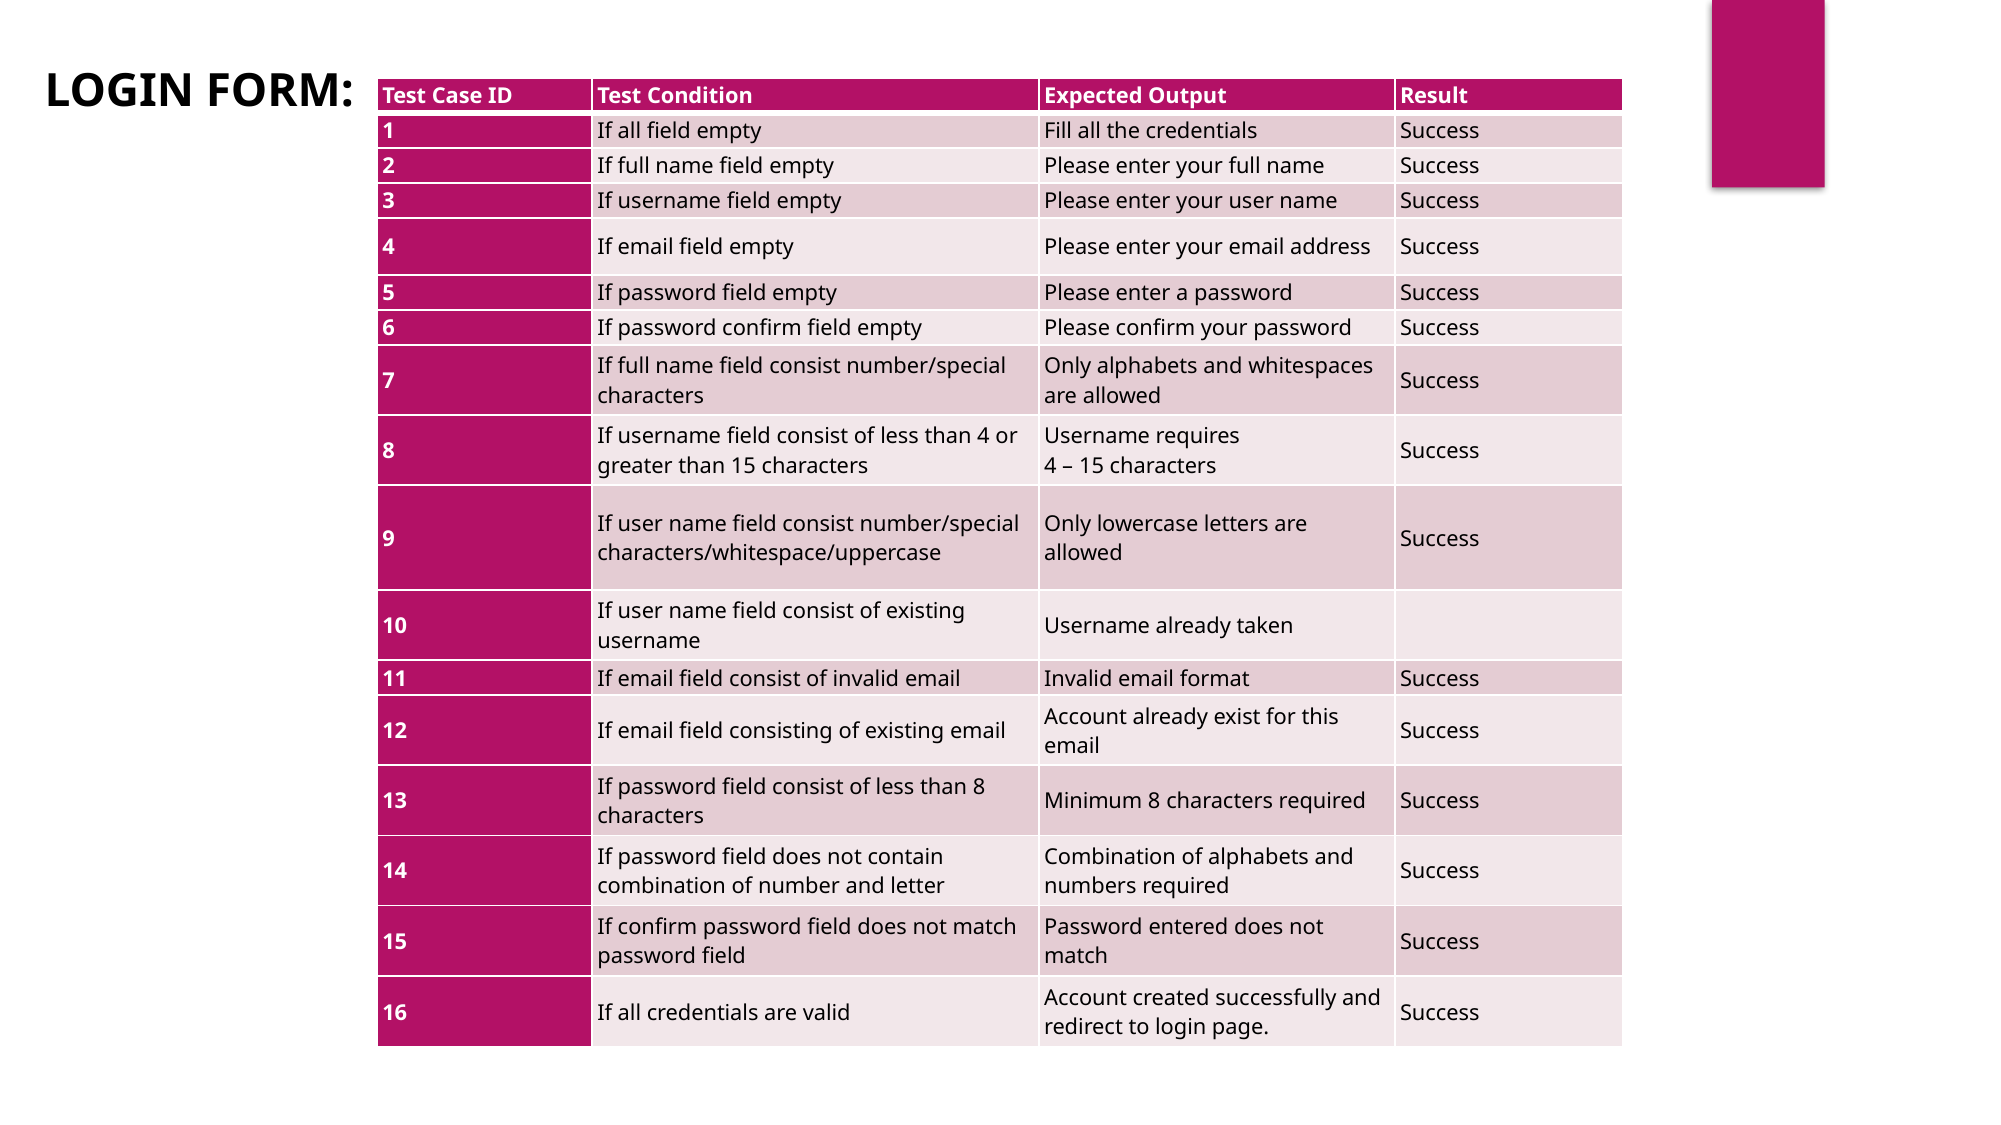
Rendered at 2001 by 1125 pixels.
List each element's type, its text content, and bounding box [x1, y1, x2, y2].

table_cell Success [1396, 836, 1622, 905]
table_cell 9 [378, 486, 591, 589]
table_cell If password field does not contain combination of number and letter [593, 836, 1038, 905]
table_cell Account created successfully and redirect to login page. [1040, 977, 1394, 1046]
table_cell If username field consist of less than 4 or greater than 15 characters [593, 416, 1038, 484]
table_cell 10 [378, 591, 591, 659]
table_cell If email field consisting of existing email [593, 696, 1038, 764]
table_cell If email field consist of invalid email [593, 661, 1038, 694]
table_cell If full name field consist number/special characters [593, 346, 1038, 414]
table_cell 13 [378, 766, 591, 835]
table_cell Minimum 8 characters required [1040, 766, 1394, 835]
table_cell If user name field consist of existing username [593, 591, 1038, 659]
table_cell 4 [378, 219, 591, 274]
title LOGIN FORM: [29, 29, 1467, 146]
table_cell If email field empty [593, 219, 1038, 274]
table_cell Success [1396, 184, 1622, 217]
table_cell If password field consist of less than 8 characters [593, 766, 1038, 835]
table_cell Success [1396, 346, 1622, 414]
table_cell Success [1396, 906, 1622, 975]
table_cell Please confirm your password [1040, 311, 1394, 344]
table_cell Please enter your full name [1040, 149, 1394, 182]
table_cell 8 [378, 416, 591, 484]
table_cell Please enter a password [1040, 276, 1394, 309]
table_cell If username field empty [593, 184, 1038, 217]
table_cell Password entered does not match [1040, 906, 1394, 975]
table_cell 12 [378, 696, 591, 764]
table_cell Only alphabets and whitespaces are allowed [1040, 346, 1394, 414]
table_cell Invalid email format [1040, 661, 1394, 694]
table_cell Success [1396, 416, 1622, 484]
table_cell Success [1396, 311, 1622, 344]
table_cell Combination of alphabets and numbers required [1040, 836, 1394, 905]
table_cell Success [1396, 766, 1622, 835]
table_cell If user name field consist number/special characters/whitespace/uppercase [593, 486, 1038, 589]
table_header Result [1467, 79, 1622, 110]
table_cell 14 [378, 836, 591, 905]
table_cell Success [1396, 149, 1622, 182]
table_cell Account already exist for this email [1040, 696, 1394, 764]
table_cell 16 [378, 977, 591, 1046]
table_cell If all credentials are valid [593, 977, 1038, 1046]
table_cell If password confirm field empty [593, 311, 1038, 344]
table_cell Success [1396, 116, 1622, 147]
table_cell [1396, 591, 1622, 659]
table_cell 7 [378, 346, 591, 414]
table_cell Only lowercase letters are allowed [1040, 486, 1394, 589]
table_cell 3 [378, 184, 591, 217]
table_cell Please enter your email address [1040, 219, 1394, 274]
table_cell If password field empty [593, 276, 1038, 309]
table_cell 6 [378, 311, 591, 344]
table_cell Success [1396, 219, 1622, 274]
table_cell 5 [378, 276, 591, 309]
table_cell If confirm password field does not match password field [593, 906, 1038, 975]
table_cell Success [1396, 661, 1622, 694]
table_cell Please enter your user name [1040, 184, 1394, 217]
table_cell If full name field empty [593, 149, 1038, 182]
table_cell Username requires 4 – 15 characters [1040, 416, 1394, 484]
table_cell 2 [378, 149, 591, 182]
table_cell Username already taken [1040, 591, 1394, 659]
table_cell Success [1396, 977, 1622, 1046]
table_cell Success [1396, 276, 1622, 309]
table_cell 15 [378, 906, 591, 975]
table_cell Success [1396, 696, 1622, 764]
table_cell 11 [378, 661, 591, 694]
table_cell Success [1396, 486, 1622, 589]
